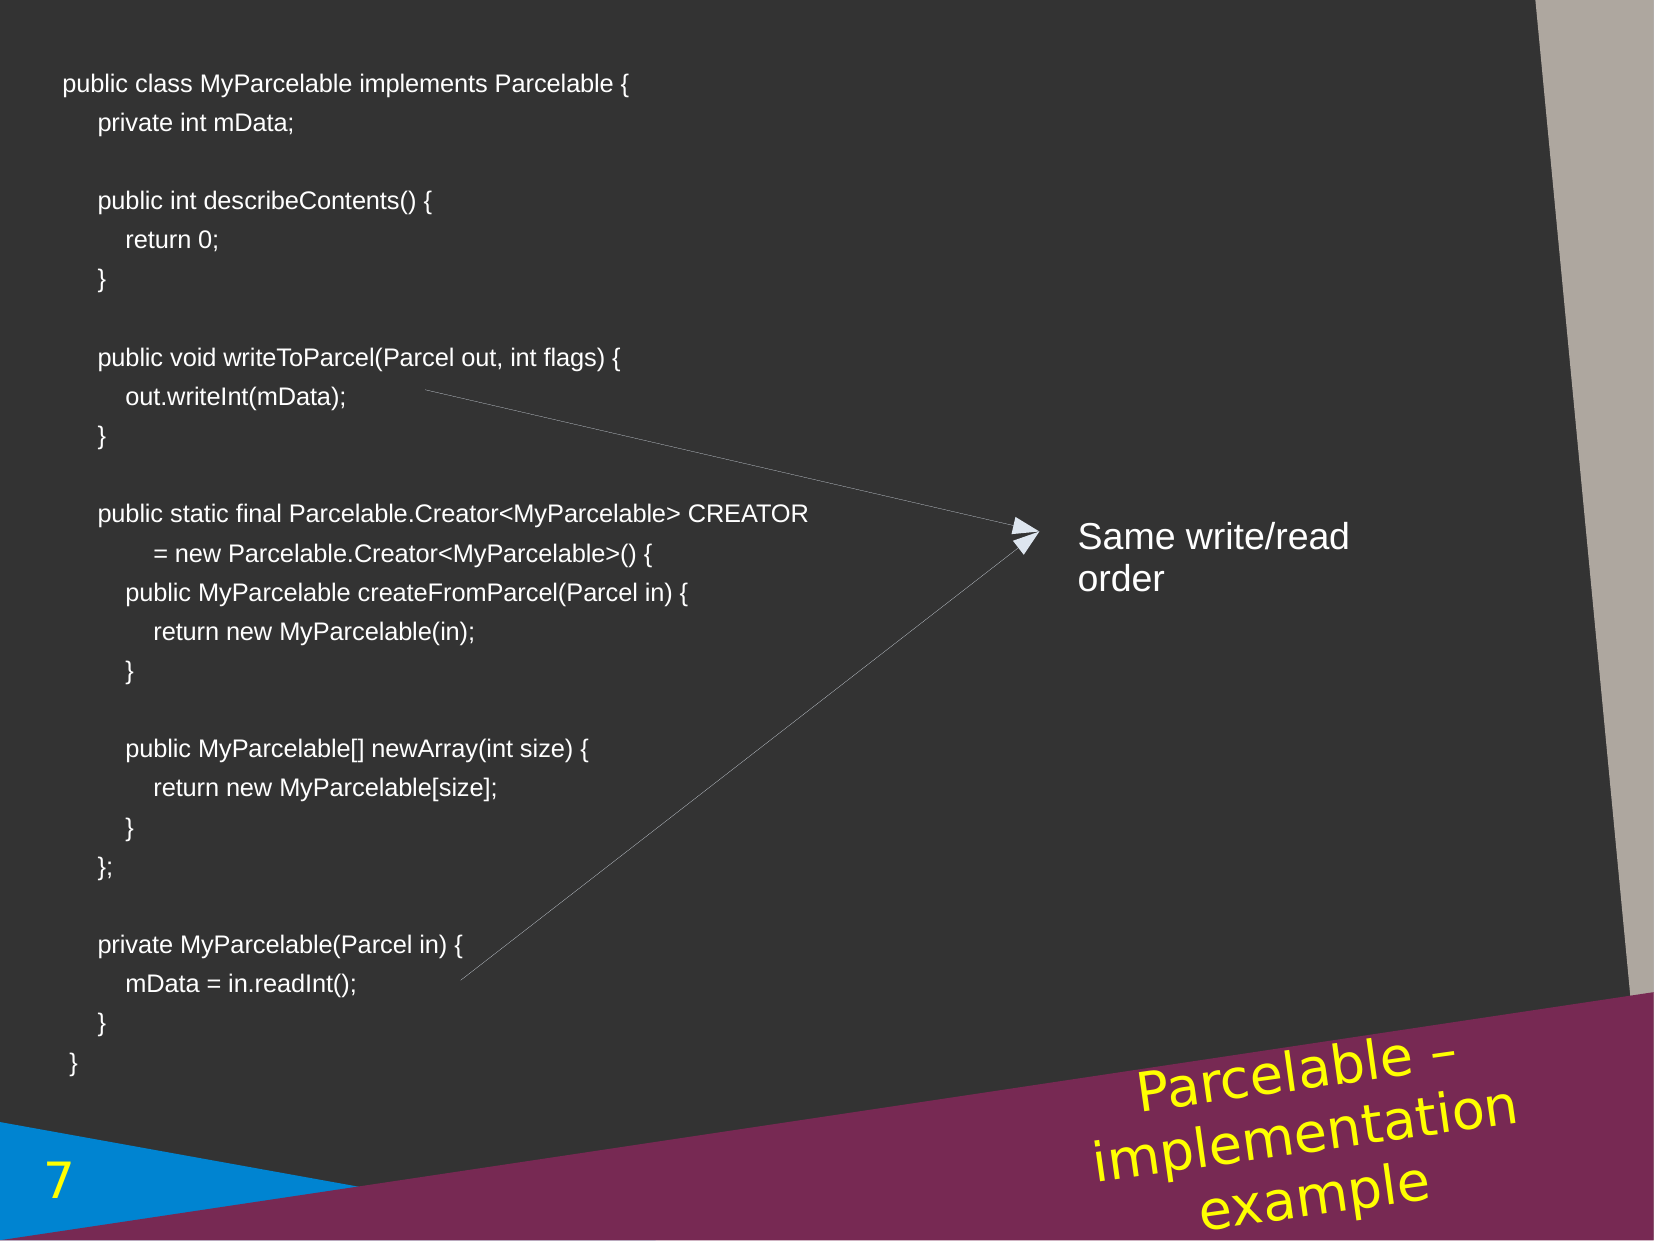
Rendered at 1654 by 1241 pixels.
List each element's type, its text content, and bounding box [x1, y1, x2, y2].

text_box Same write/read order [1062, 507, 1418, 607]
list public class MyParcelable implements Parcelable { private int mData; public int describeContents() { return 0; } public void writeToParcel(Parcel out, int flags) { out.writeInt(mData); } public static final Parcelable.Creator<MyParcelable> CREATOR = new Parcelable.Creator<MyParcelable>() { public MyParcelable createFromParcel(Parcel in) { return new MyParcelable(in); } public MyParcelable[] newArray(int size) { return new MyParcelable[size]; } }; private MyParcelable(Parcel in) { mData = in.readInt(); } } [35, 59, 910, 1087]
title Parcelable – implementation example [956, 992, 1654, 1241]
